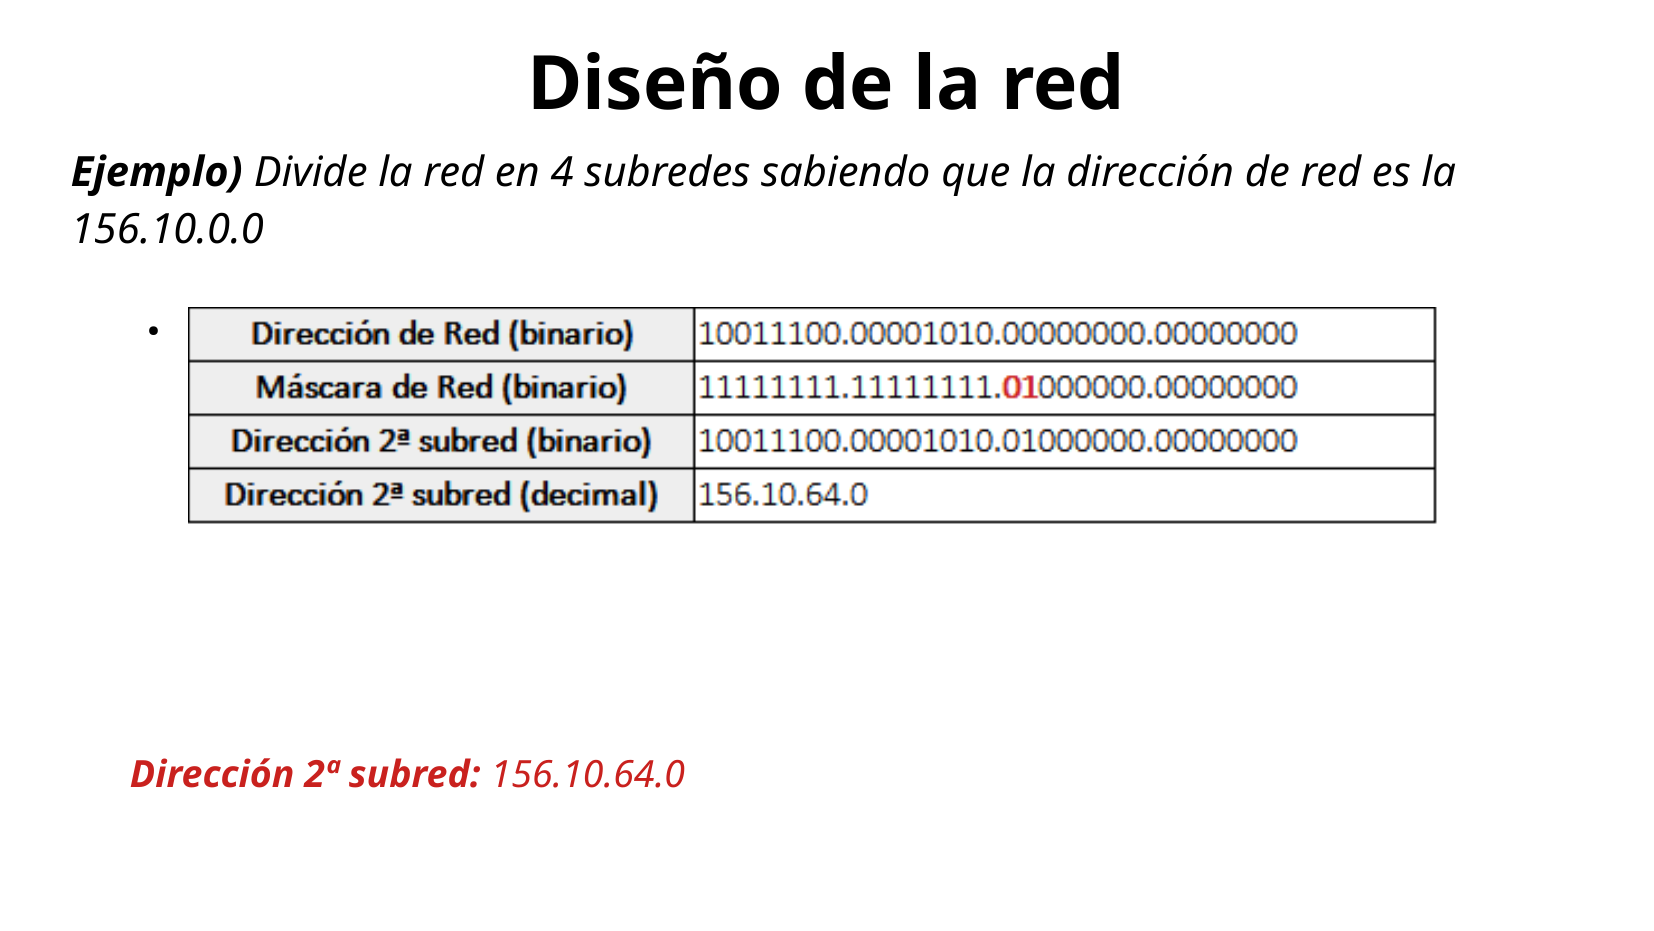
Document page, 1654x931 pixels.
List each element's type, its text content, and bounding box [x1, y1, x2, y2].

list Ejemplo) Divide la red en 4 subredes sabiendo que la dirección de red es la 156.10.0.0 Calculo de la 2ª subred Dirección 2ª subred: 156.10.64.0 [70, 141, 1583, 821]
title Diseño de la red [82, 25, 1571, 136]
picture [188, 307, 1439, 526]
